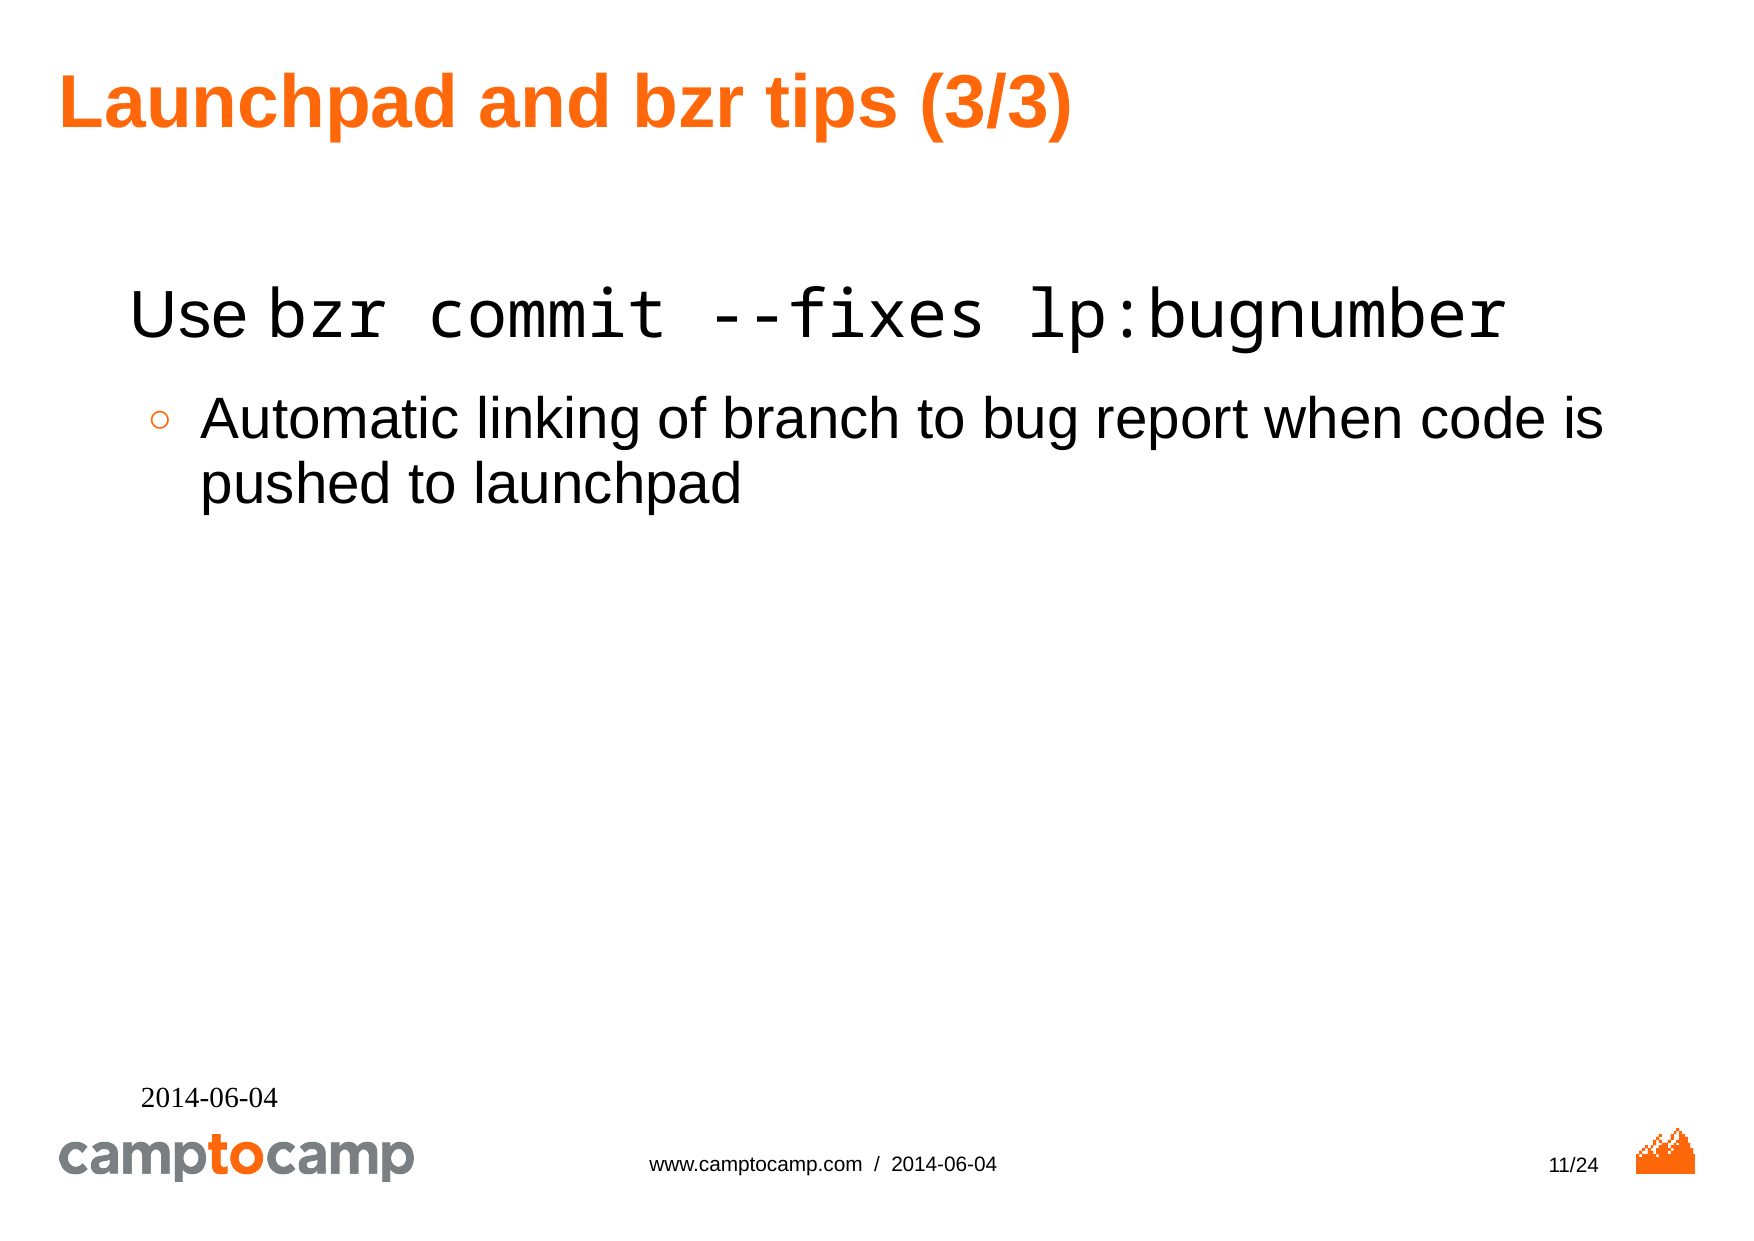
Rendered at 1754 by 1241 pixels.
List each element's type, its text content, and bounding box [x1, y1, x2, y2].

picture [1636, 1128, 1695, 1174]
title Launchpad and bzr tips (3/3) [59, 59, 1695, 247]
picture [59, 1134, 414, 1182]
list Use bzr commit --fixes lp:bugnumber Automatic linking of branch to bug report when code is pushed to launchpad [59, 265, 1696, 917]
